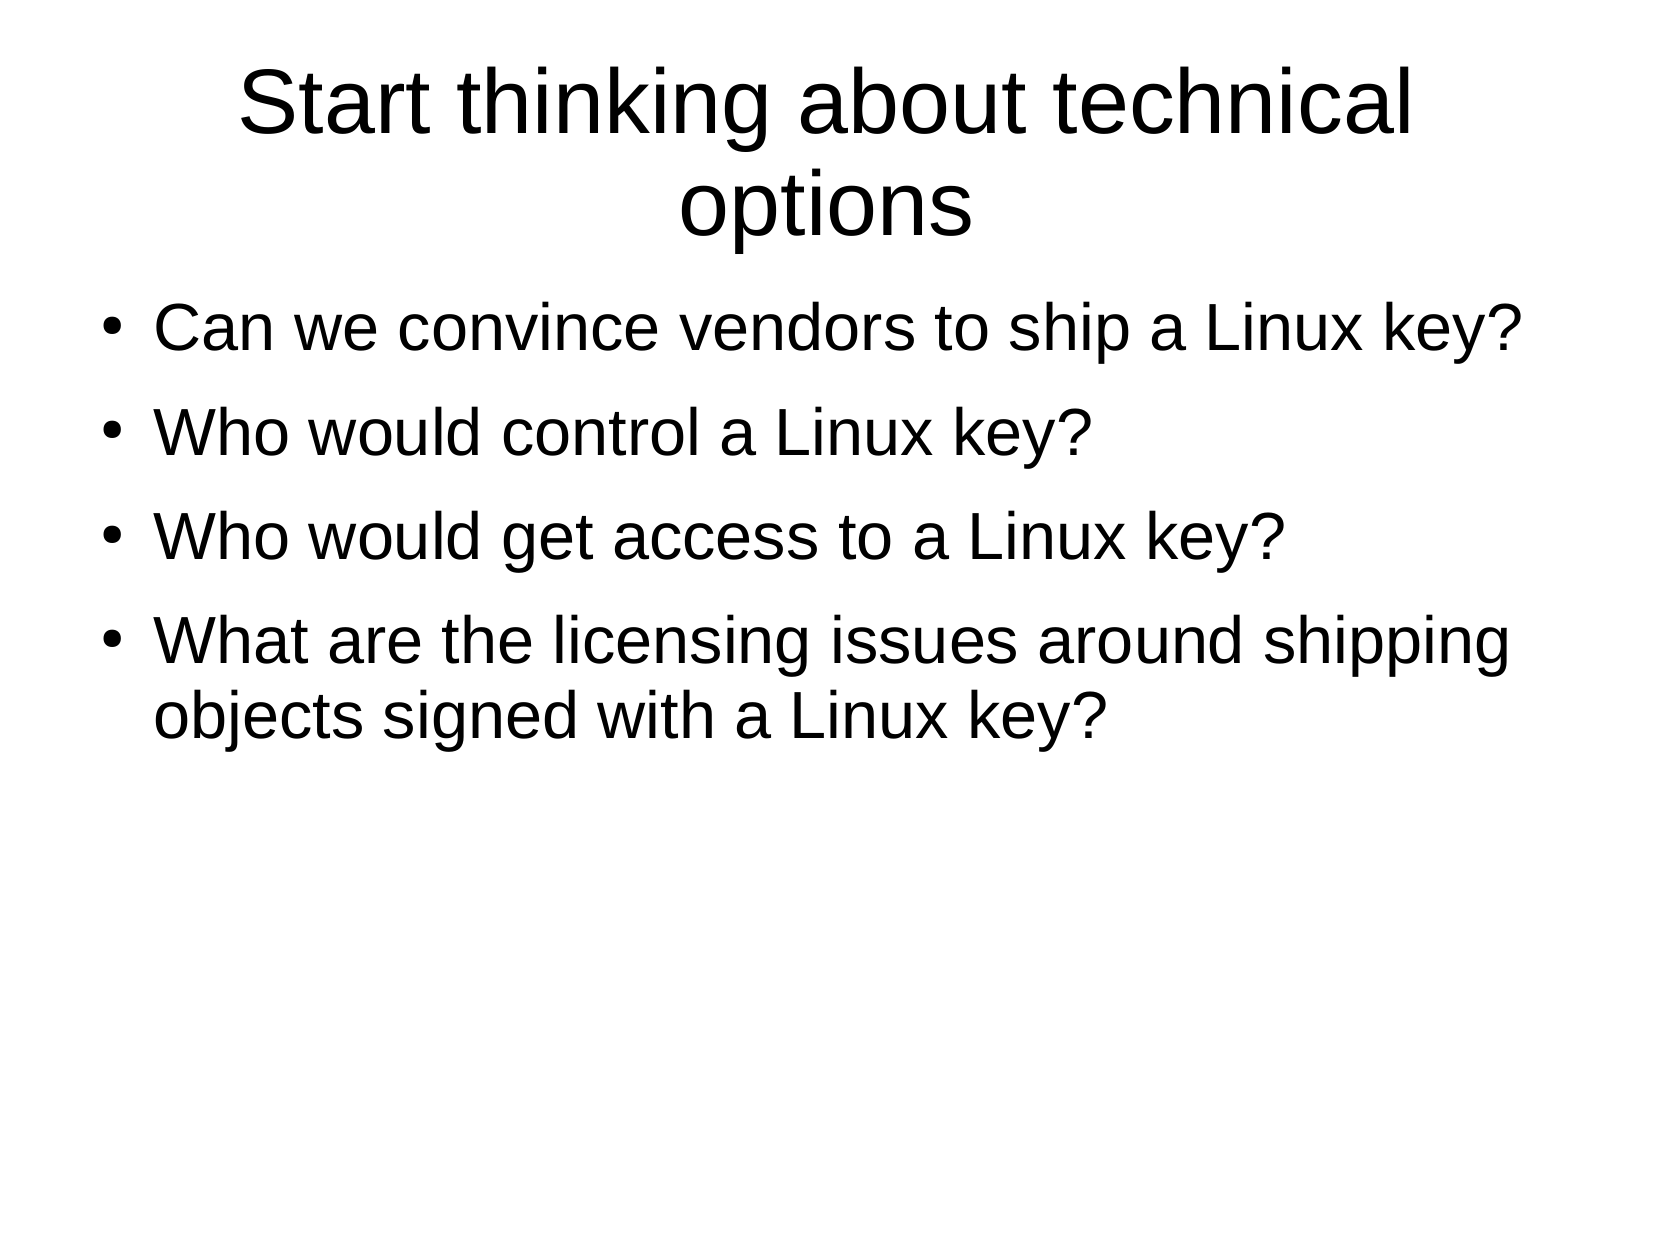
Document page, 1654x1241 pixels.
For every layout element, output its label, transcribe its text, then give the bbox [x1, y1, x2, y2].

title Start thinking about technical options [82, 49, 1571, 257]
list Can we convince vendors to ship a Linux key? Who would control a Linux key? Who would get access to a Linux key? What are the licensing issues around shipping objects signed with a Linux key? [82, 290, 1538, 1010]
